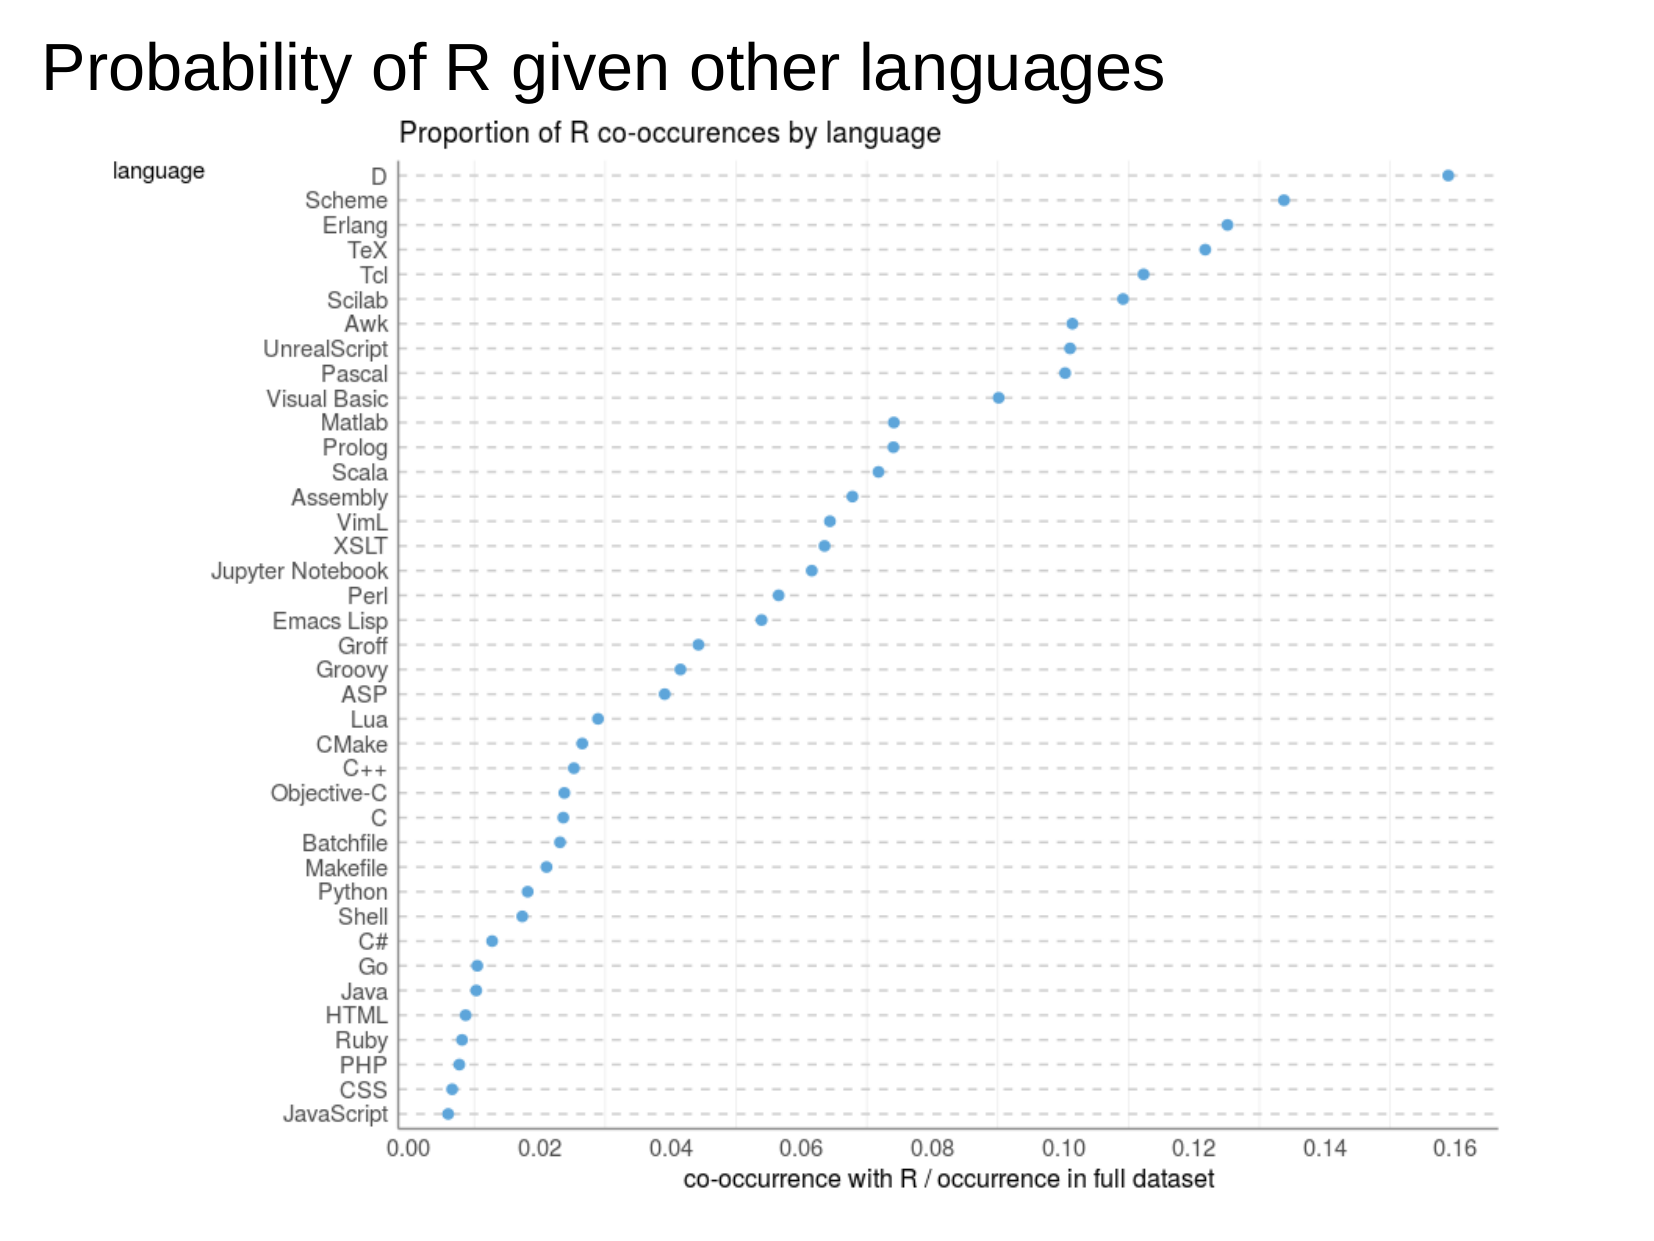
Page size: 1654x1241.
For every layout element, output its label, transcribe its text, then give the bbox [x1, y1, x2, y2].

picture [102, 110, 1510, 1205]
title Probability of R given other languages [41, 30, 1530, 105]
